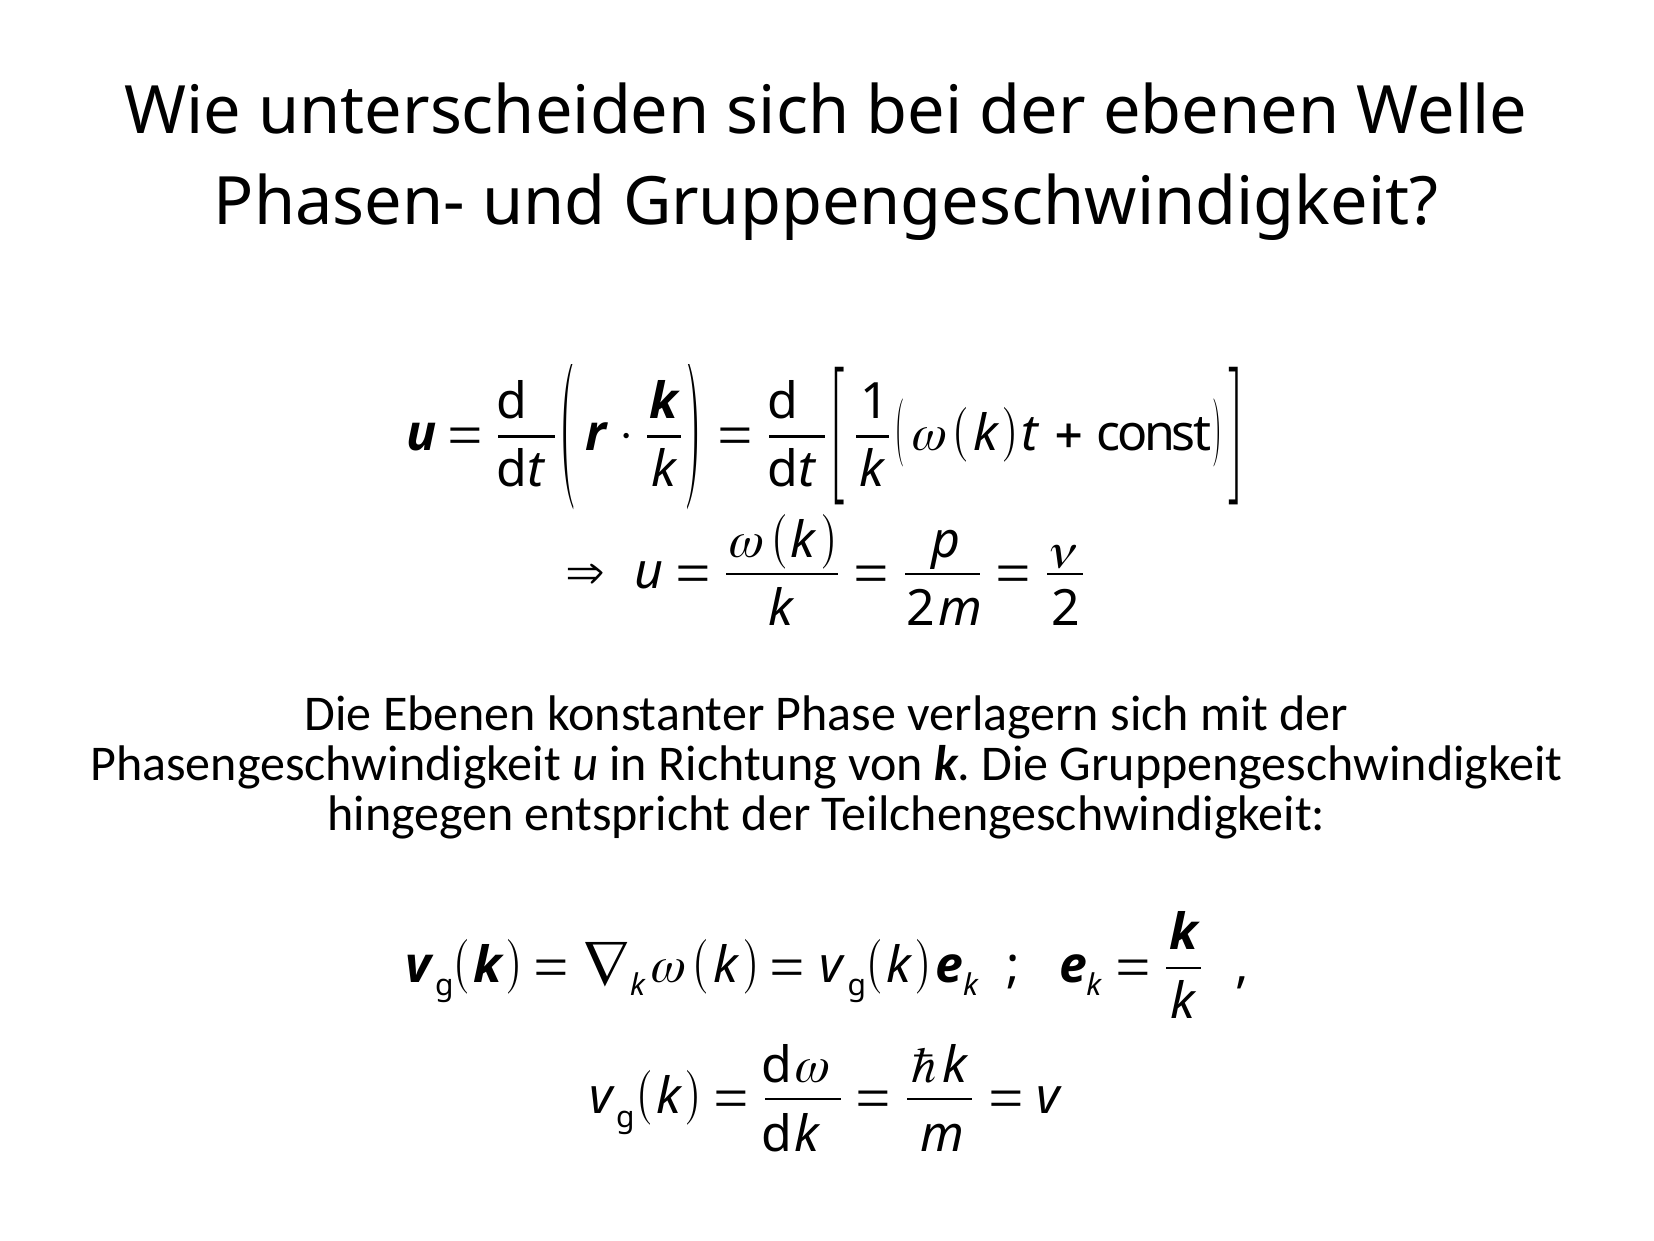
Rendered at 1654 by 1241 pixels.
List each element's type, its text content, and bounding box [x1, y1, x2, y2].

chart [399, 902, 1255, 1165]
chart [399, 364, 1254, 639]
title Wie unterscheiden sich bei der ebenen Welle Phasen- und Gruppengeschwindigkeit? [82, 49, 1571, 257]
subtitle Die Ebenen konstanter Phase verlagern sich mit der Phasengeschwindigkeit u in Richtung von k. Die Gruppengeschwindigkeit hingegen entspricht der Teilchengeschwindigkeit: [82, 408, 1571, 1128]
